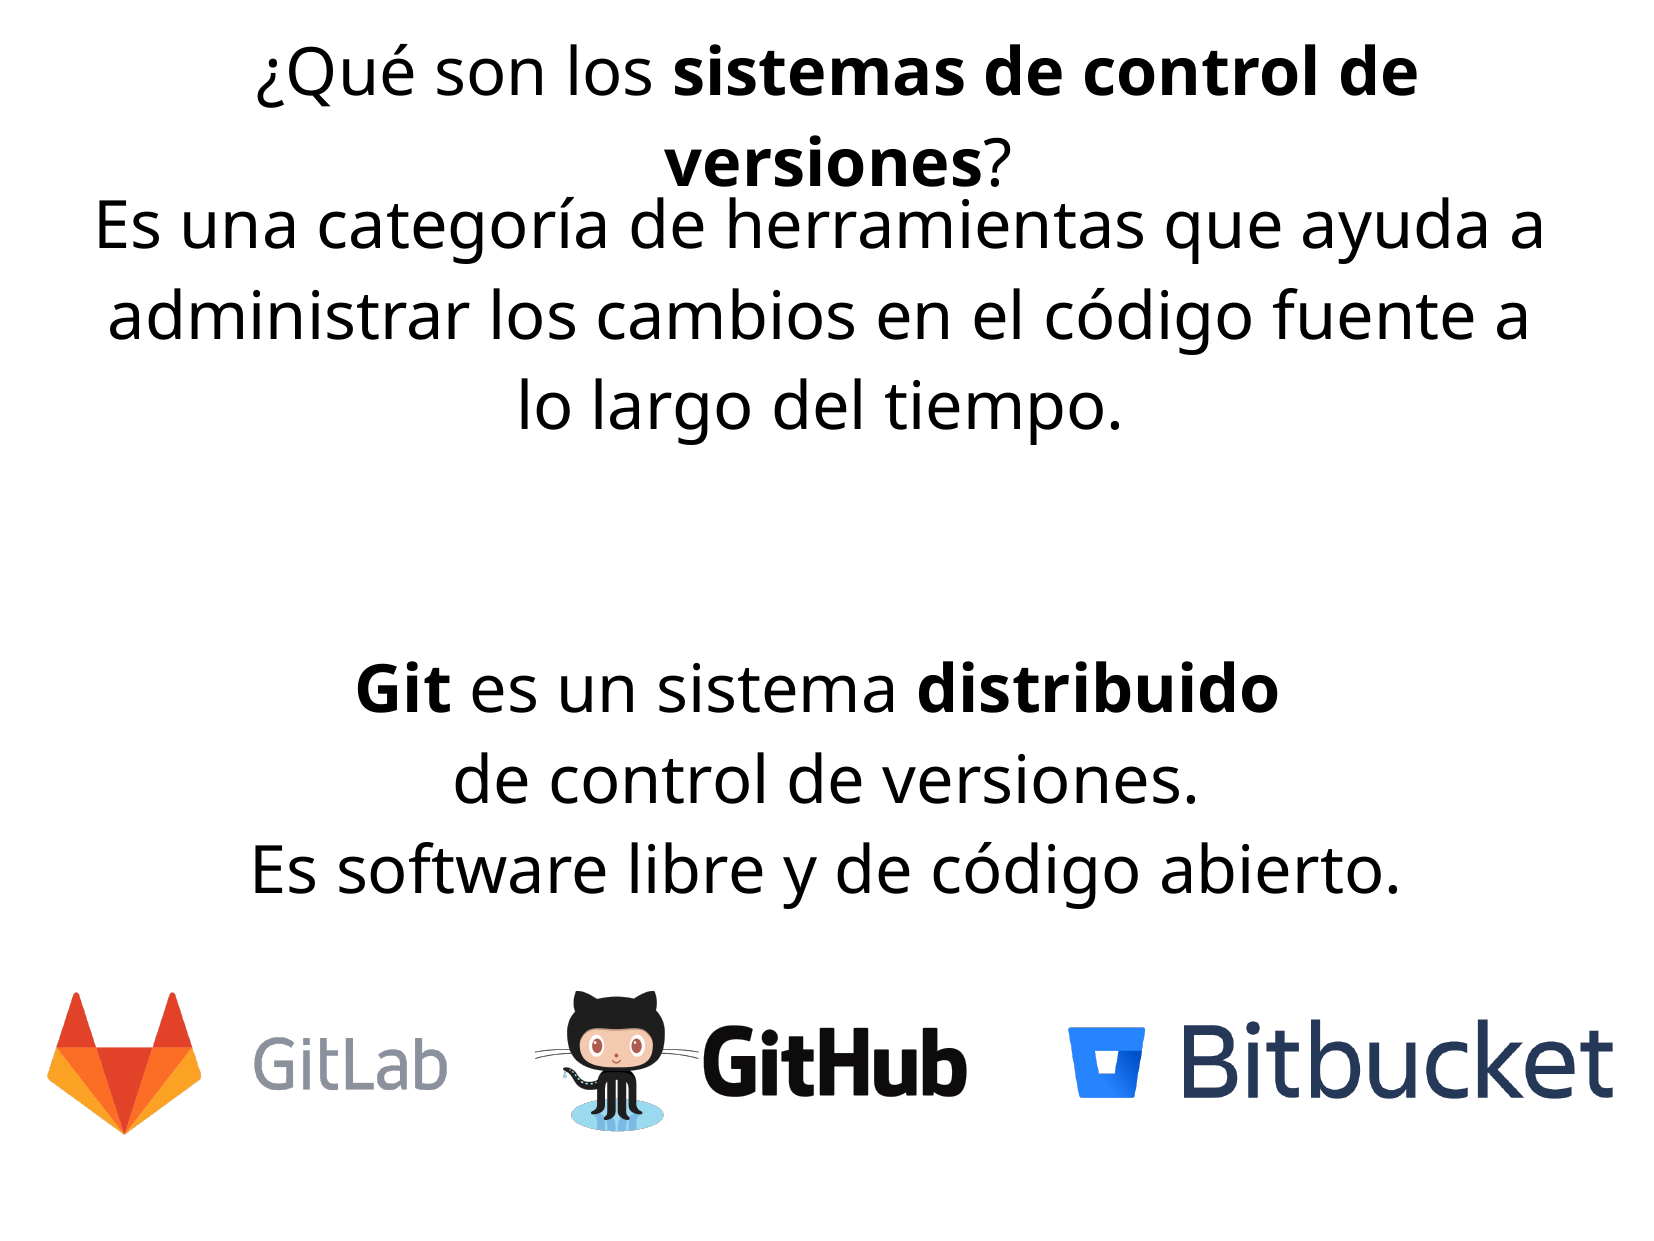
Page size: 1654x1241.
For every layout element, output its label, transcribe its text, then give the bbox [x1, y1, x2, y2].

text_box Es una categoría de herramientas que ayuda a administrar los cambios en el código fuente a lo largo del tiempo. [76, 89, 1565, 810]
picture [1068, 1019, 1613, 1099]
text_box Git es un sistema distribuido de control de versiones. Es software libre y de código abierto. [0, 513, 1654, 1223]
subtitle ¿Qué son los sistemas de control de versiones? [94, 0, 1583, 513]
